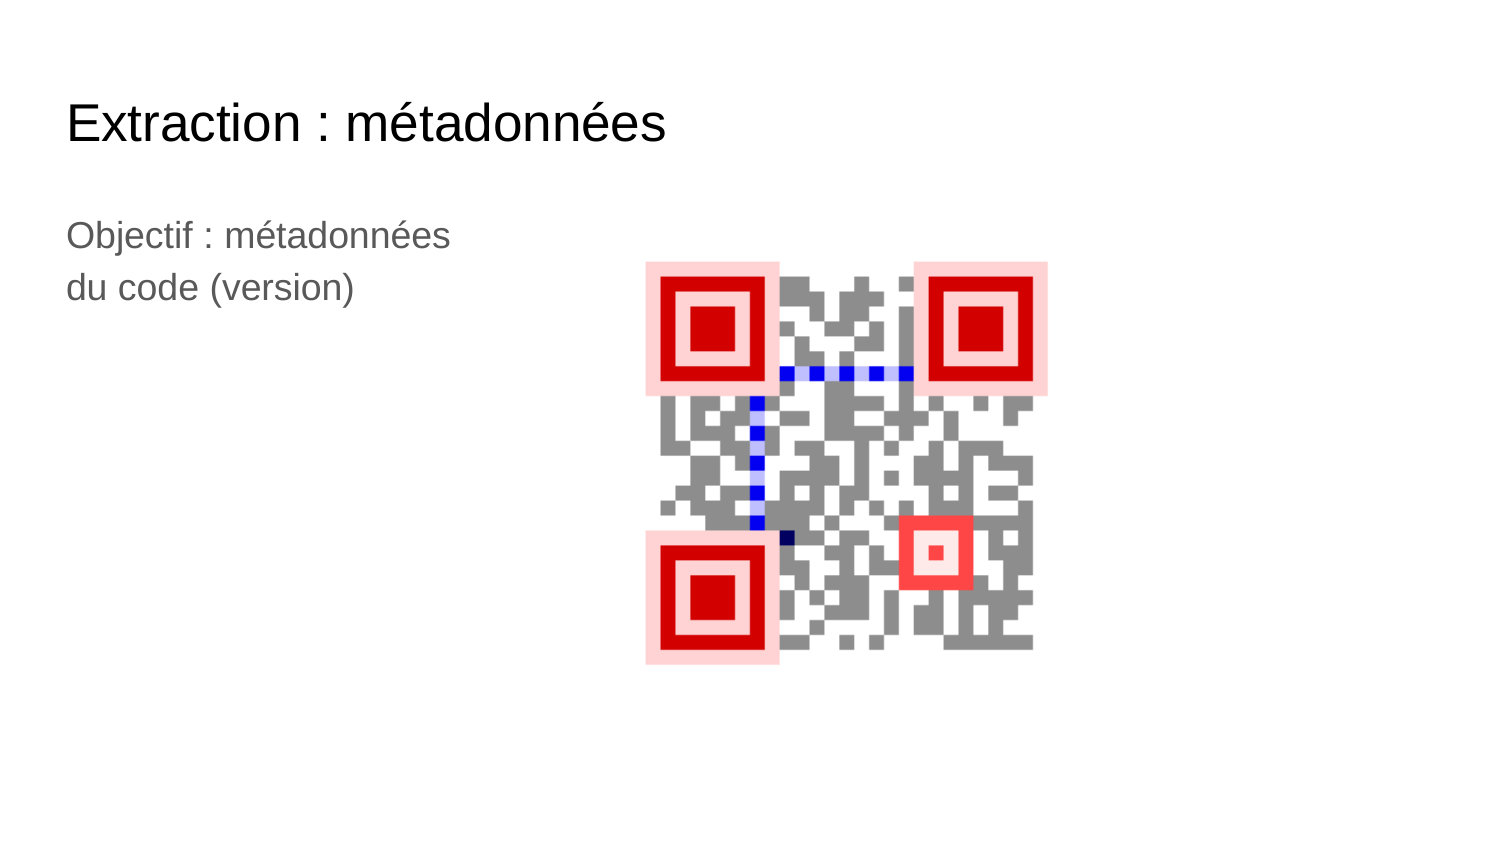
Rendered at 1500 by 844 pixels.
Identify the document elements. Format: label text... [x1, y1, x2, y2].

list Objectif : métadonnées du code (version) [51, 189, 473, 750]
picture [631, 247, 1063, 680]
title Extraction : métadonnées [51, 72, 1449, 167]
